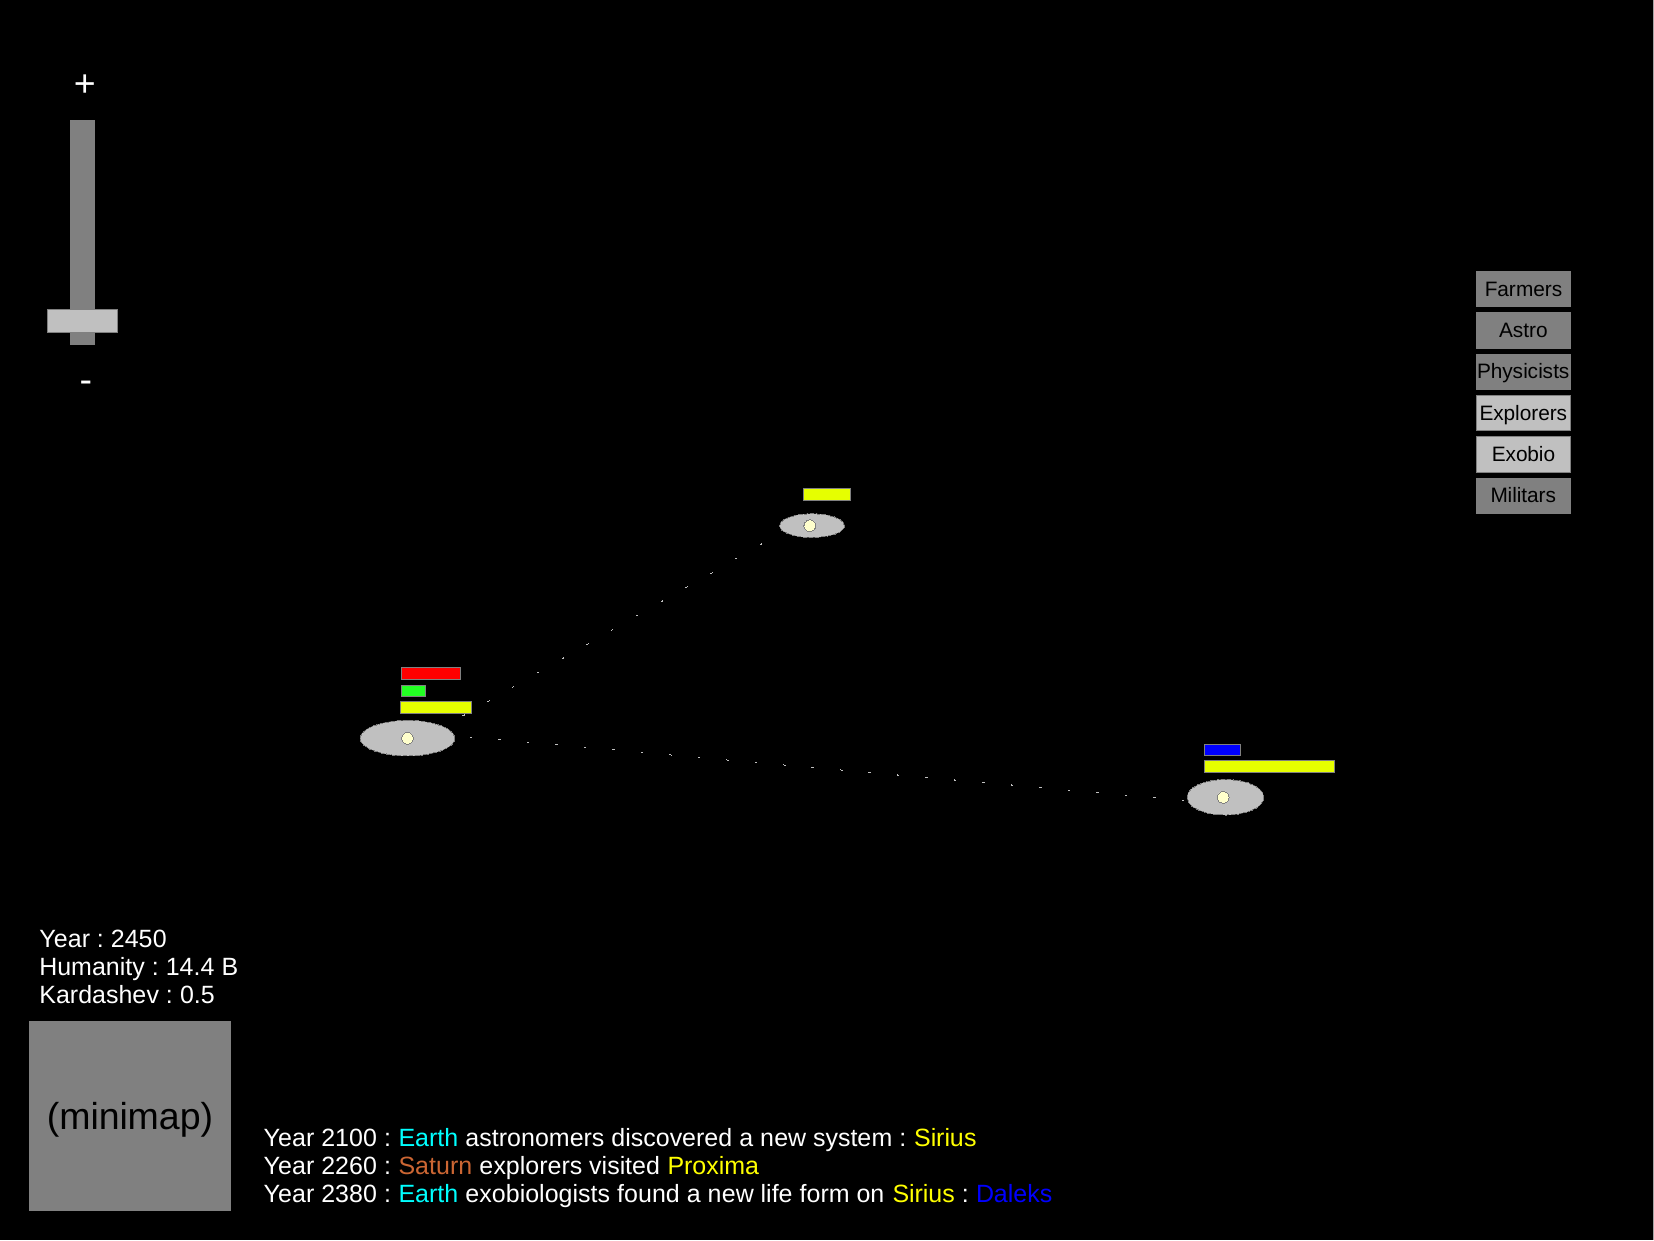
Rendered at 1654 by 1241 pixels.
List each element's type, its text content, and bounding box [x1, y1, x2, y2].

text_box Farmers [1476, 271, 1571, 307]
text_box [1204, 760, 1335, 773]
text_box - [64, 350, 108, 408]
text_box Sun (9) [401, 732, 414, 745]
text_box Militars [1476, 478, 1571, 514]
text_box [1204, 744, 1241, 756]
text_box [1187, 779, 1264, 816]
text_box [400, 701, 472, 714]
text_box [360, 720, 455, 756]
text_box [47, 120, 118, 345]
text_box [803, 488, 851, 501]
text_box [401, 685, 426, 697]
text_box Astro [1476, 312, 1571, 349]
text_box Physicists [1476, 354, 1571, 390]
text_box Year : 2450 Humanity : 14.4 B Kardashev : 0.5 [24, 917, 254, 1241]
text_box [779, 513, 845, 538]
text_box Explorers [1476, 395, 1571, 431]
text_box Year 2100 : Earth astronomers discovered a new system : Sirius Year 2260 : Saturn explorers visited Proxima Year 2380 : Earth exobiologists found a new life form on Sirius : Daleks [248, 1116, 1068, 1215]
text_box Exobio [1476, 436, 1571, 473]
text_box + [58, 55, 111, 113]
text_box [401, 667, 461, 680]
